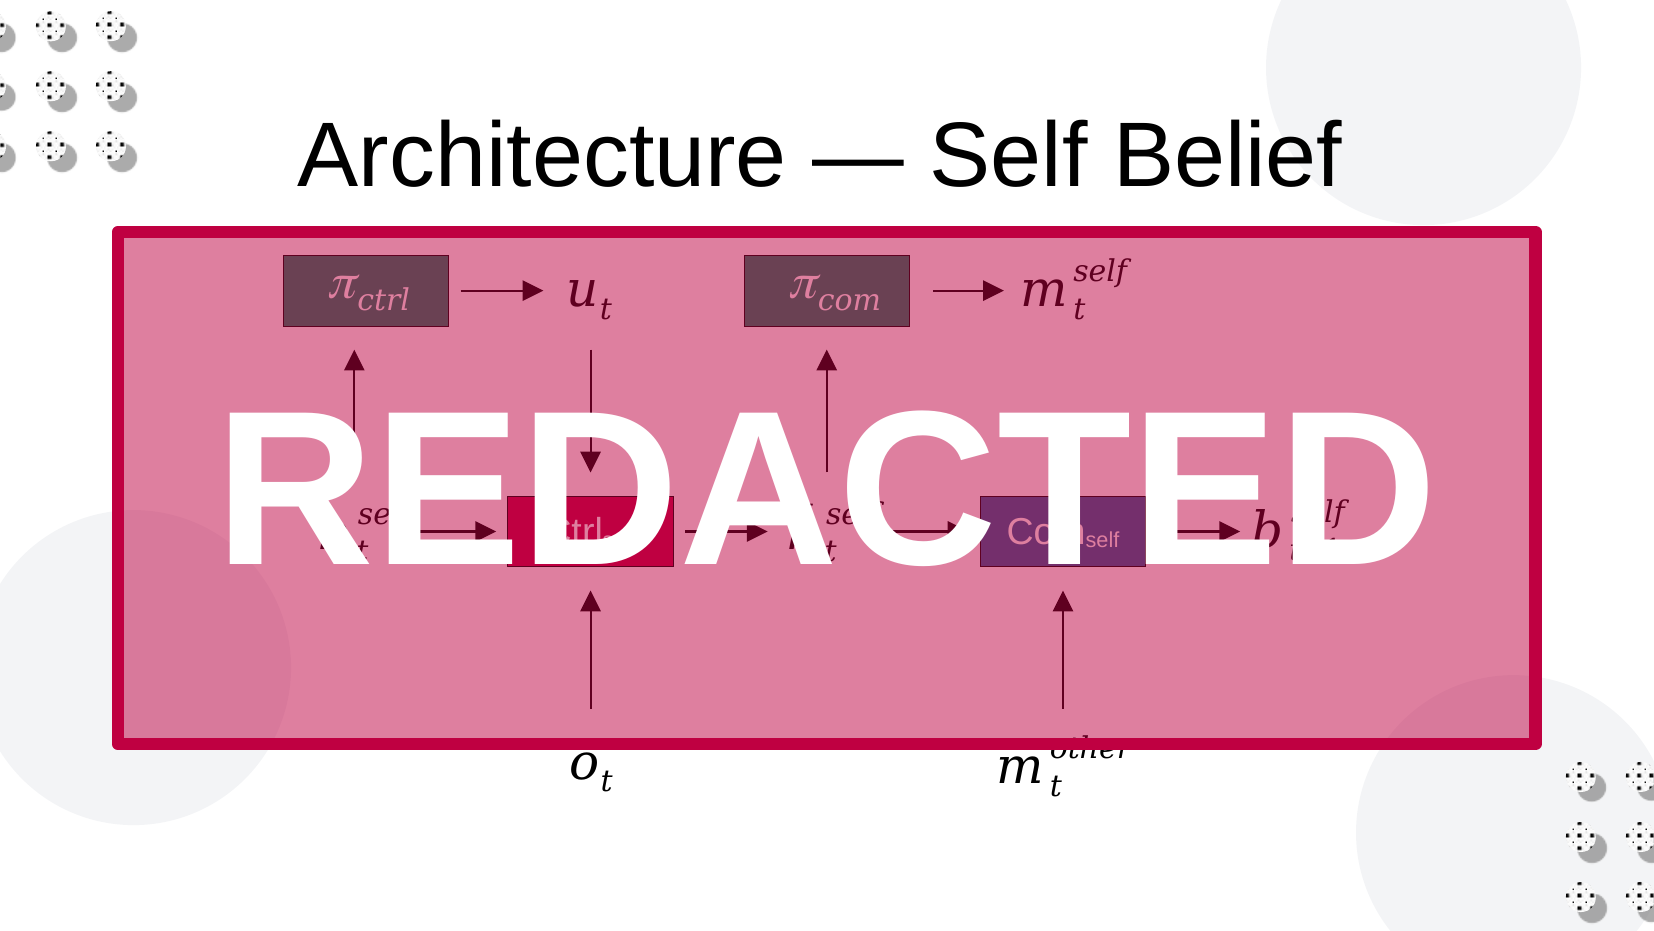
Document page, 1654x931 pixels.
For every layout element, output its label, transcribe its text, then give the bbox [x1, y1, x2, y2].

title Architecture — Self Belief [76, 76, 1565, 233]
picture [1565, 821, 1596, 853]
picture [0, 134, 7, 159]
picture [0, 74, 6, 99]
picture [0, 14, 6, 39]
picture [35, 71, 66, 102]
chart [569, 745, 615, 799]
picture [99, 71, 122, 76]
picture [1625, 881, 1654, 912]
picture [1625, 821, 1654, 853]
chart [996, 745, 1134, 804]
picture [1565, 761, 1596, 793]
picture [95, 11, 126, 42]
picture [1565, 882, 1596, 913]
picture [35, 11, 66, 42]
text_box REDACTED [118, 231, 1536, 745]
picture [35, 131, 67, 162]
picture [1625, 761, 1654, 792]
